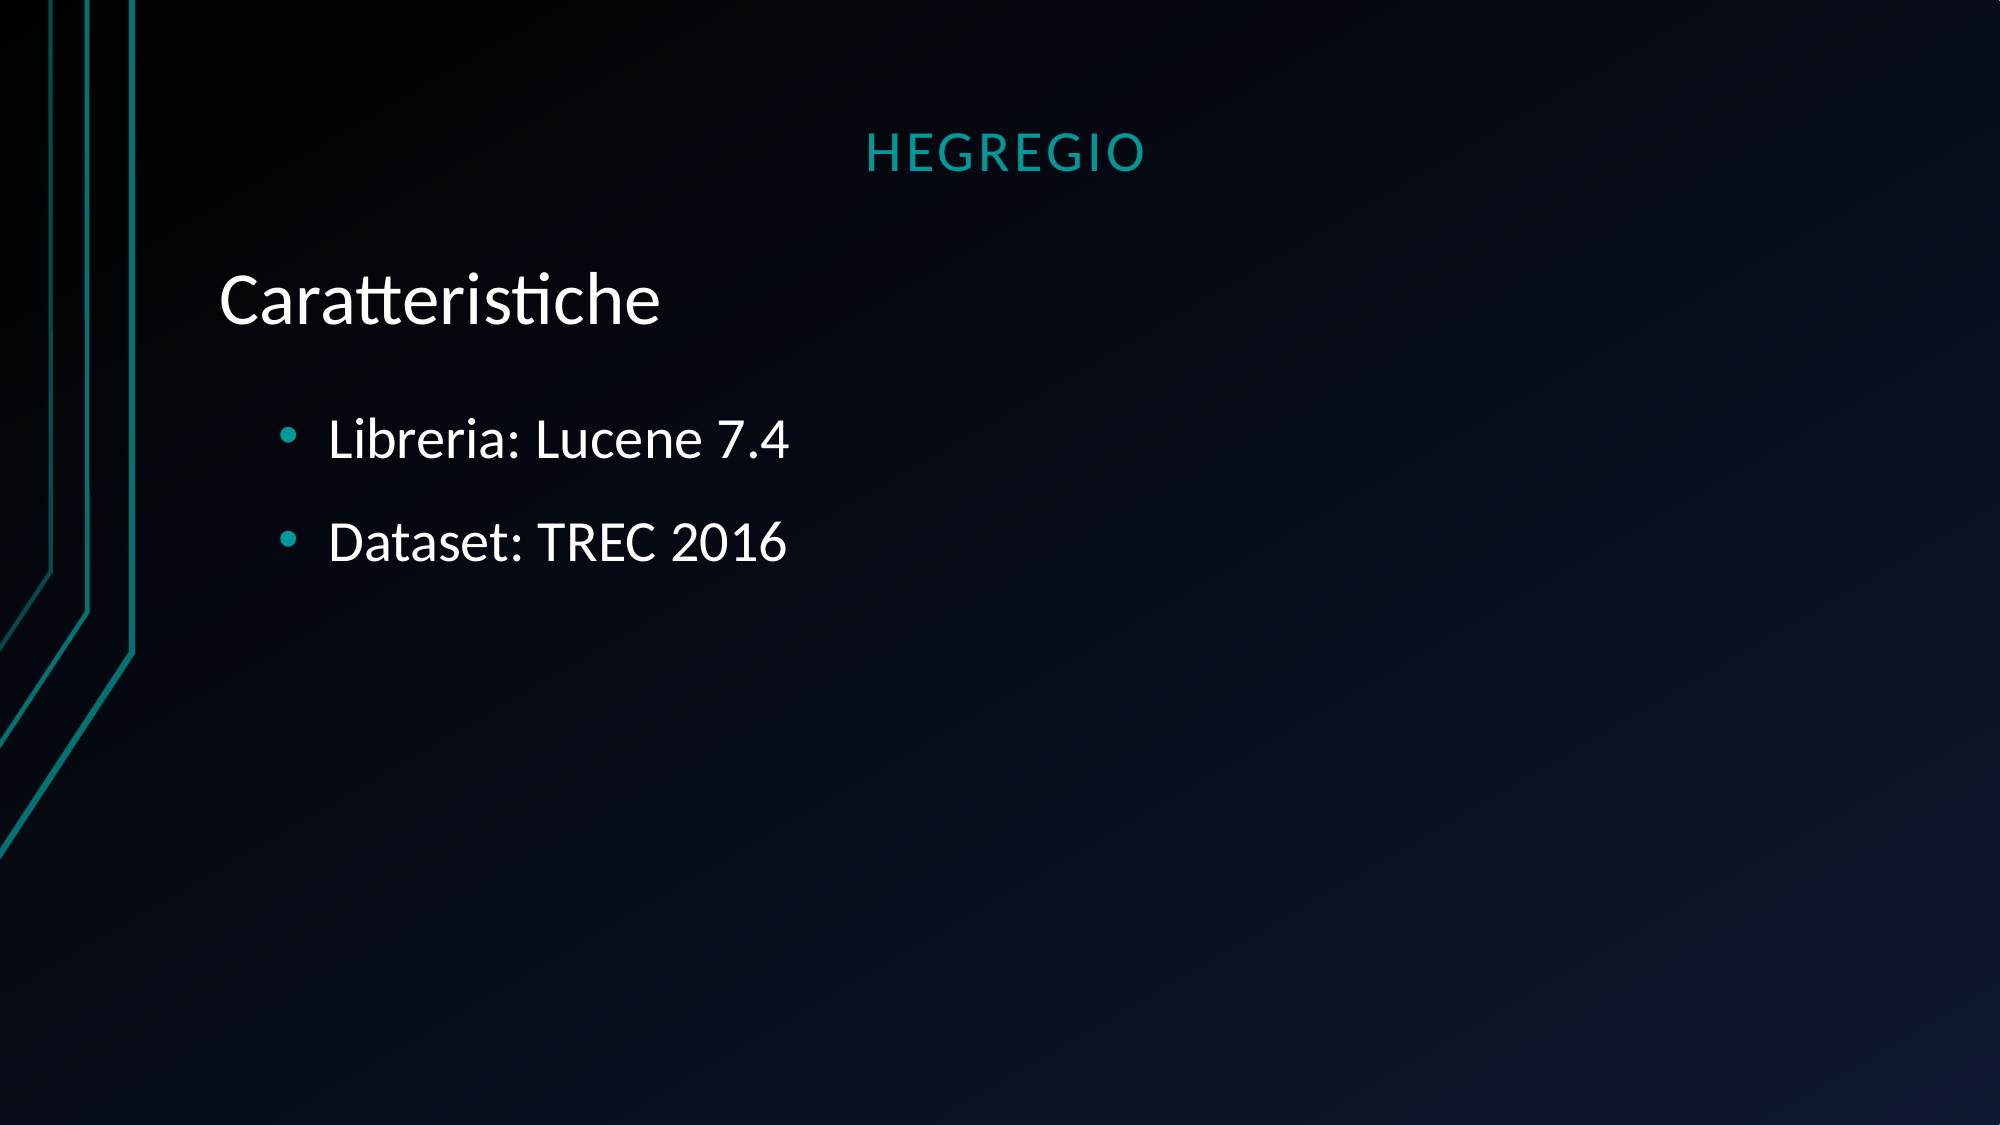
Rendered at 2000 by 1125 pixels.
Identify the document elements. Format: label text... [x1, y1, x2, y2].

list Hegregio [23, 94, 1988, 193]
list Libreria: Lucene 7.4 Dataset: TREC 2016 [258, 389, 1959, 619]
title Caratteristiche [199, 245, 922, 350]
